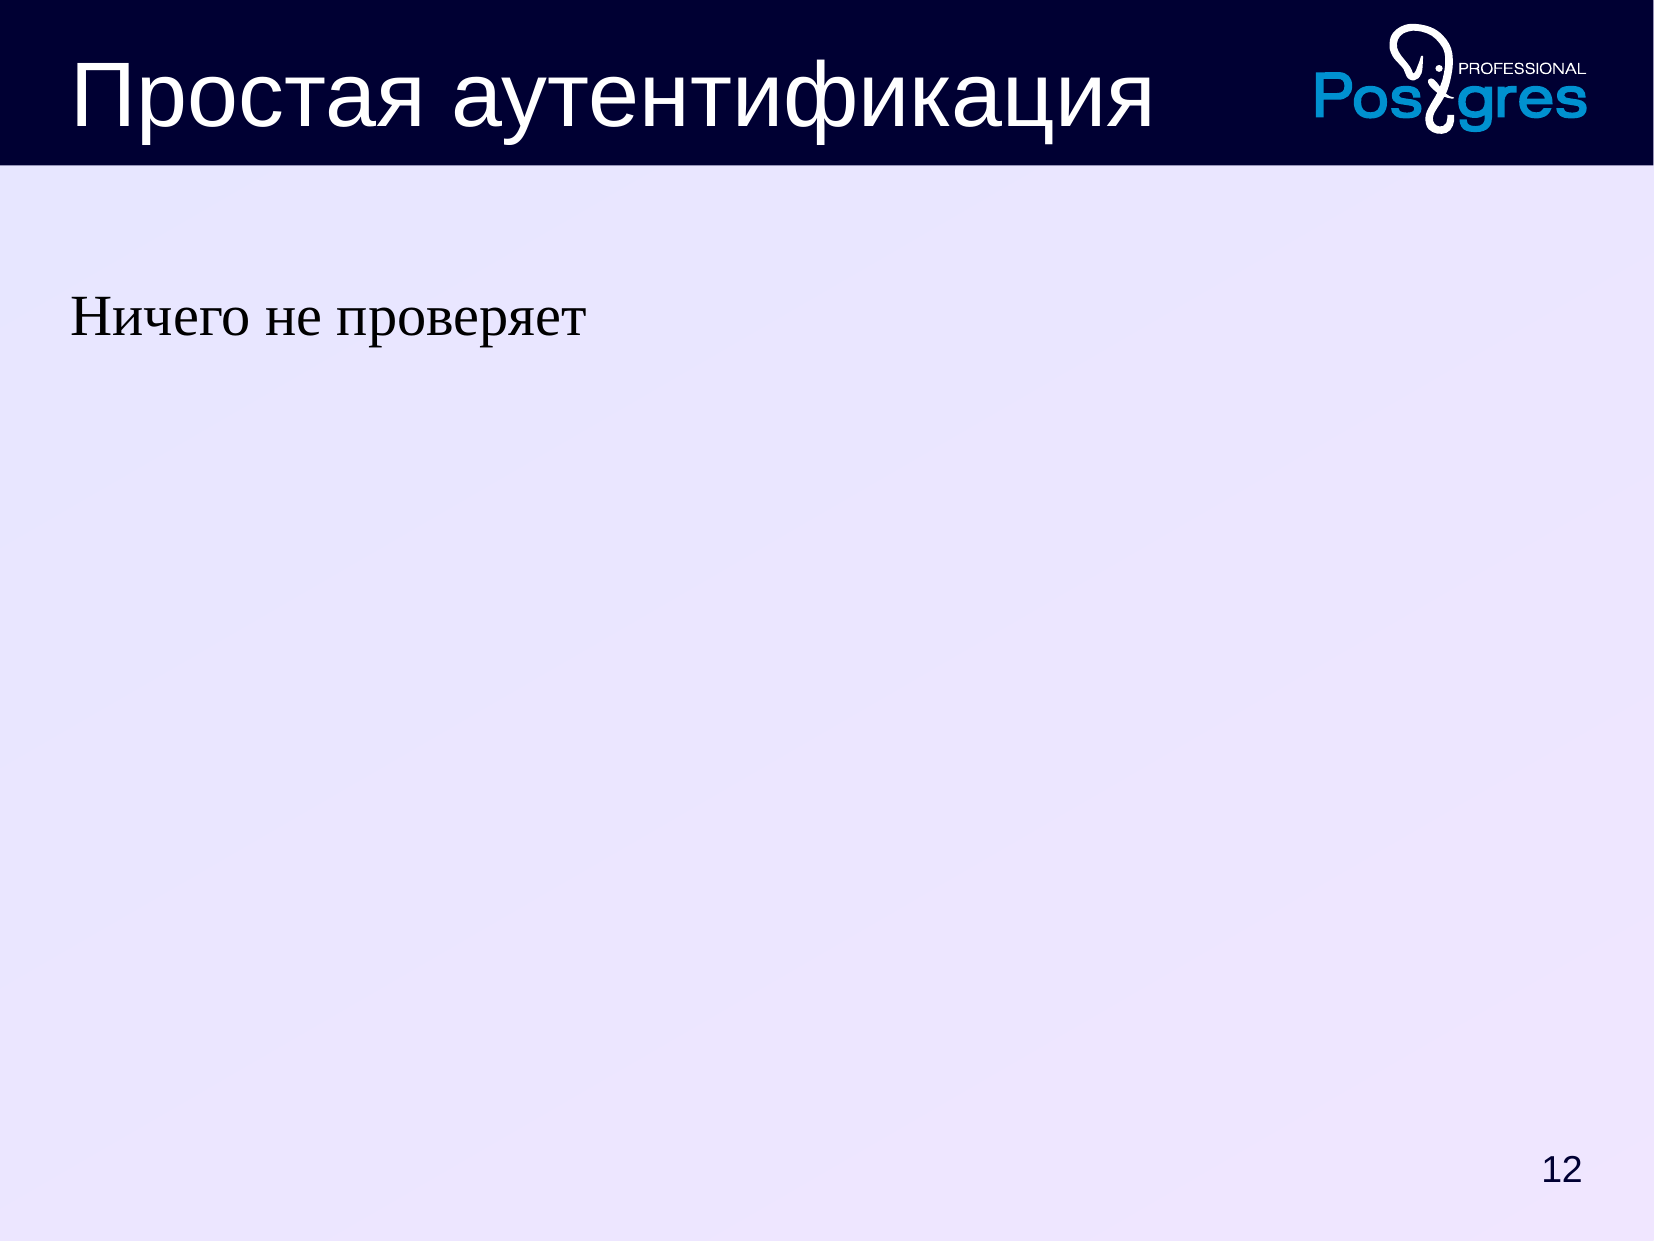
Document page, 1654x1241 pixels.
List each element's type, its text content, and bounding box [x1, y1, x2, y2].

title Простая аутентификация [70, 43, 1241, 147]
list Ничего не проверяет [70, 283, 1559, 1003]
